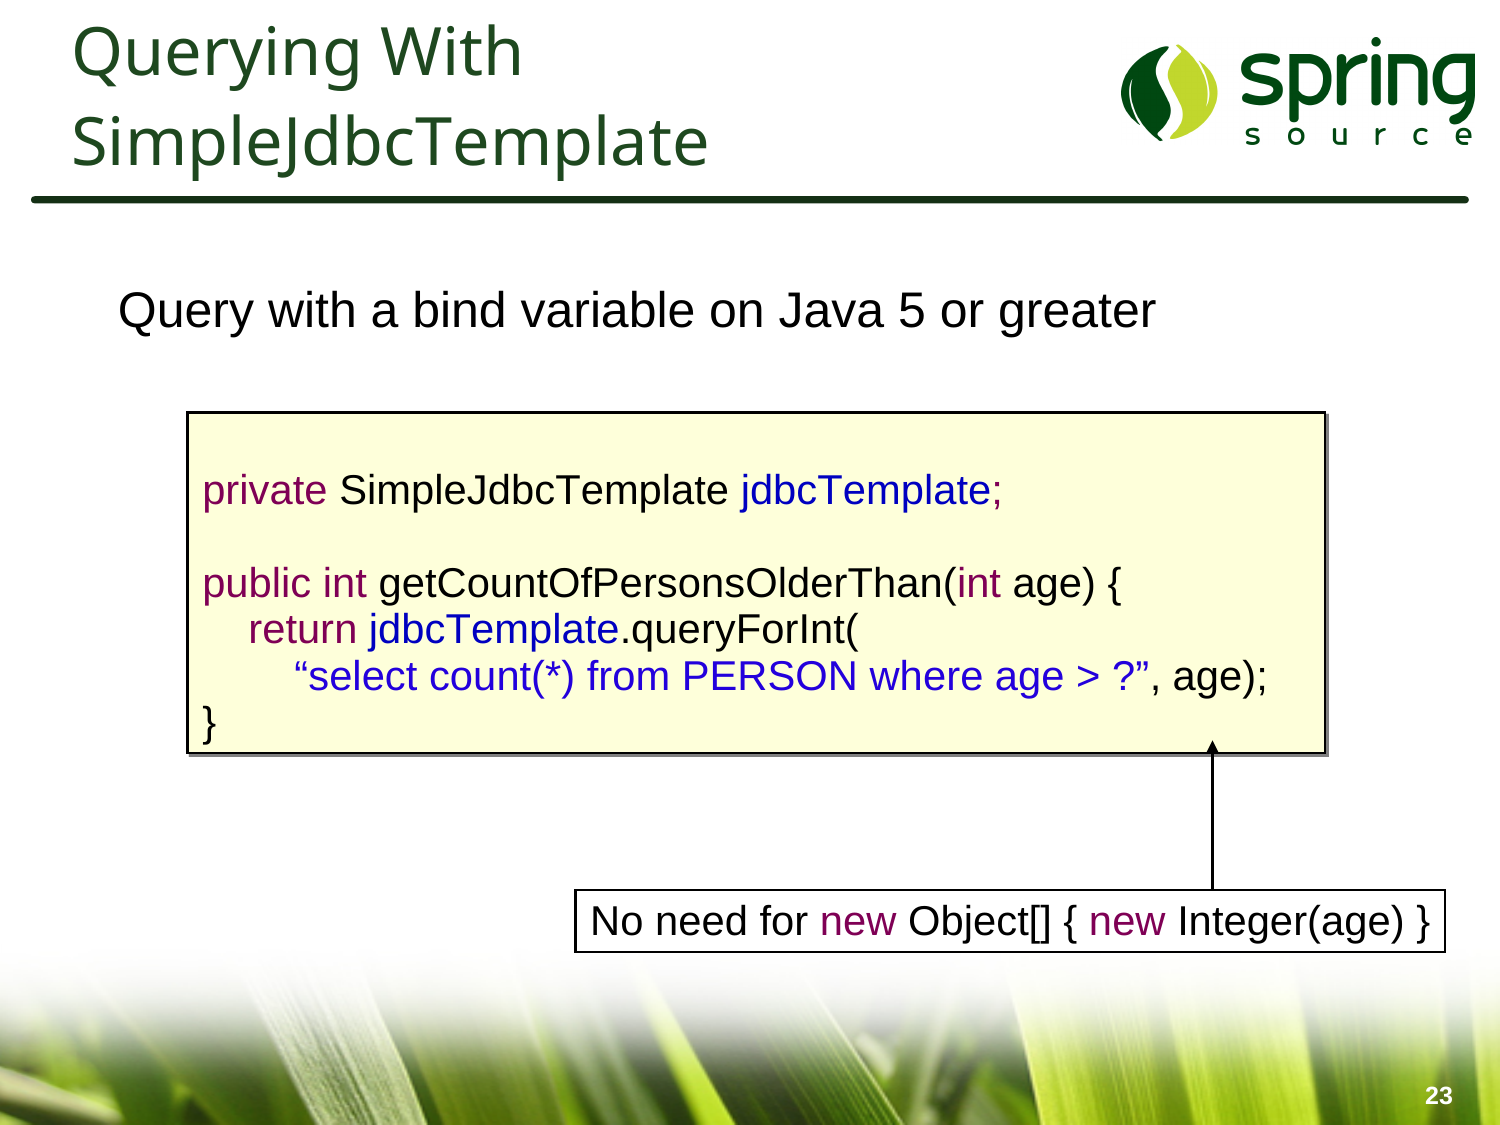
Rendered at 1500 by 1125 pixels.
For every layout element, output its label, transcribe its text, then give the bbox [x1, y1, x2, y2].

picture [0, 944, 1500, 1125]
picture [1121, 37, 1475, 145]
list Query with a bind variable on Java 5 or greater [103, 275, 1394, 938]
text_box No need for new Object[] { new Integer(age) } [575, 890, 1446, 953]
title Querying With SimpleJdbcTemplate [56, 5, 1089, 184]
text_box private SimpleJdbcTemplate jdbcTemplate; public int getCountOfPersonsOlderThan(int age) { return jdbcTemplate.queryForInt( “select count(*) from PERSON where age > ?”, age); } [187, 412, 1326, 754]
